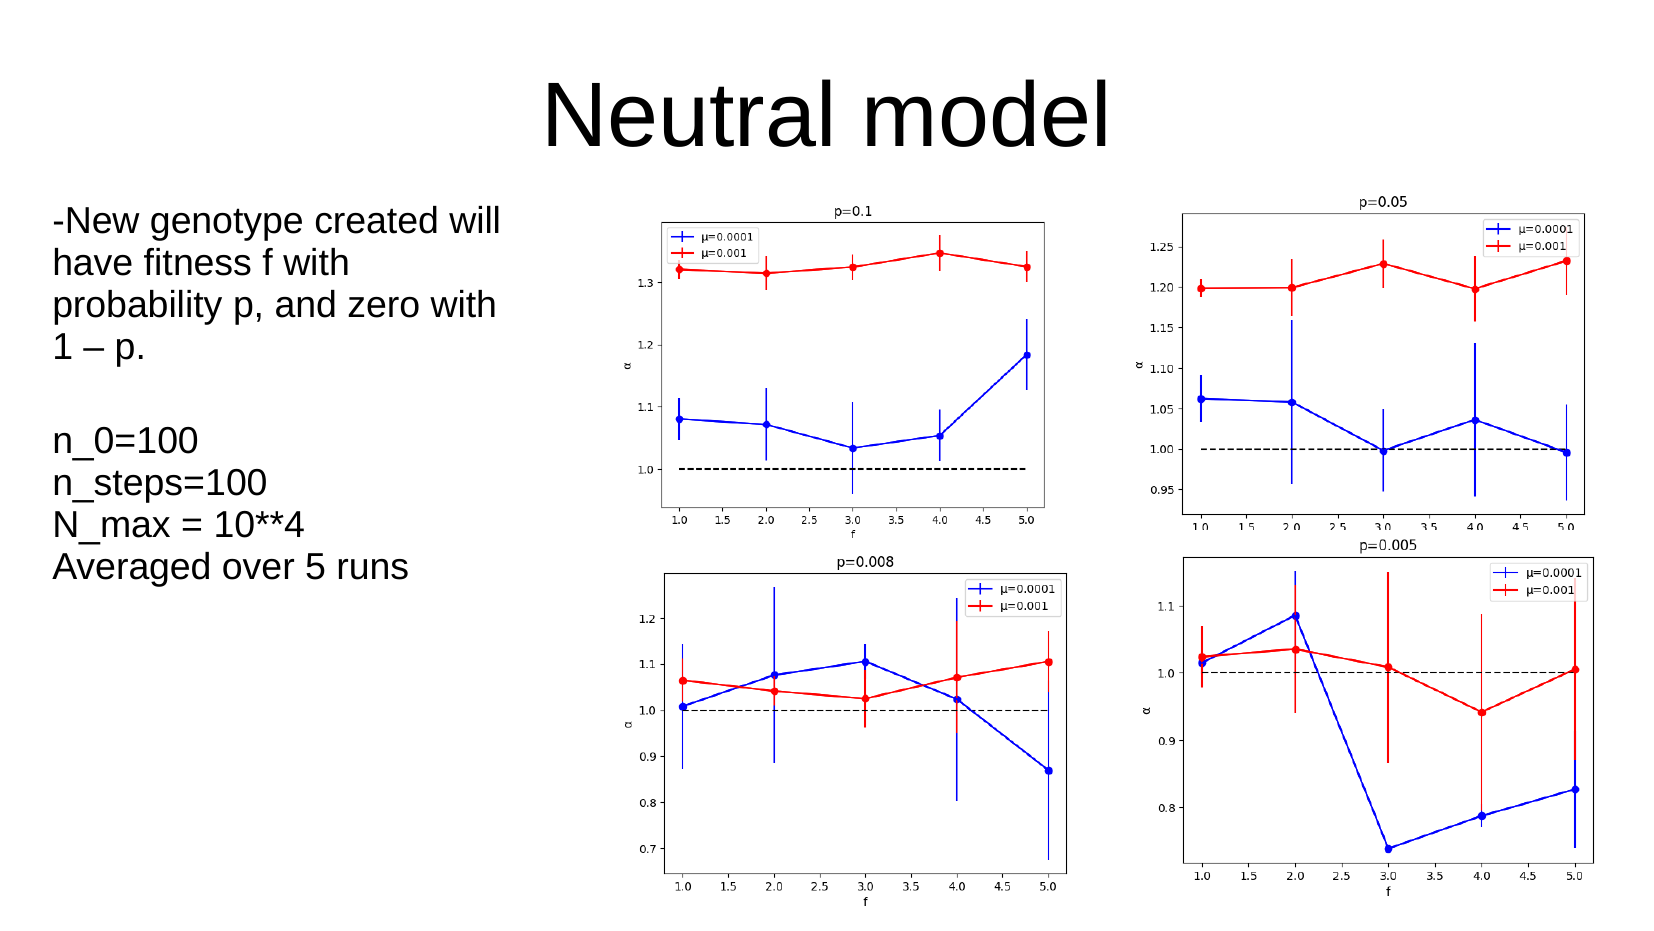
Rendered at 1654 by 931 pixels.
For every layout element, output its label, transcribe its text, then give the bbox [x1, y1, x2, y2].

picture [614, 197, 1074, 916]
picture [1125, 187, 1601, 906]
text_box n_0=100 n_steps=100 N_max = 10**4 Averaged over 5 runs [37, 412, 526, 596]
text_box -New genotype created will have fitness f with probability p, and zero with 1 – p. [37, 192, 526, 376]
title Neutral model [82, 37, 1571, 193]
